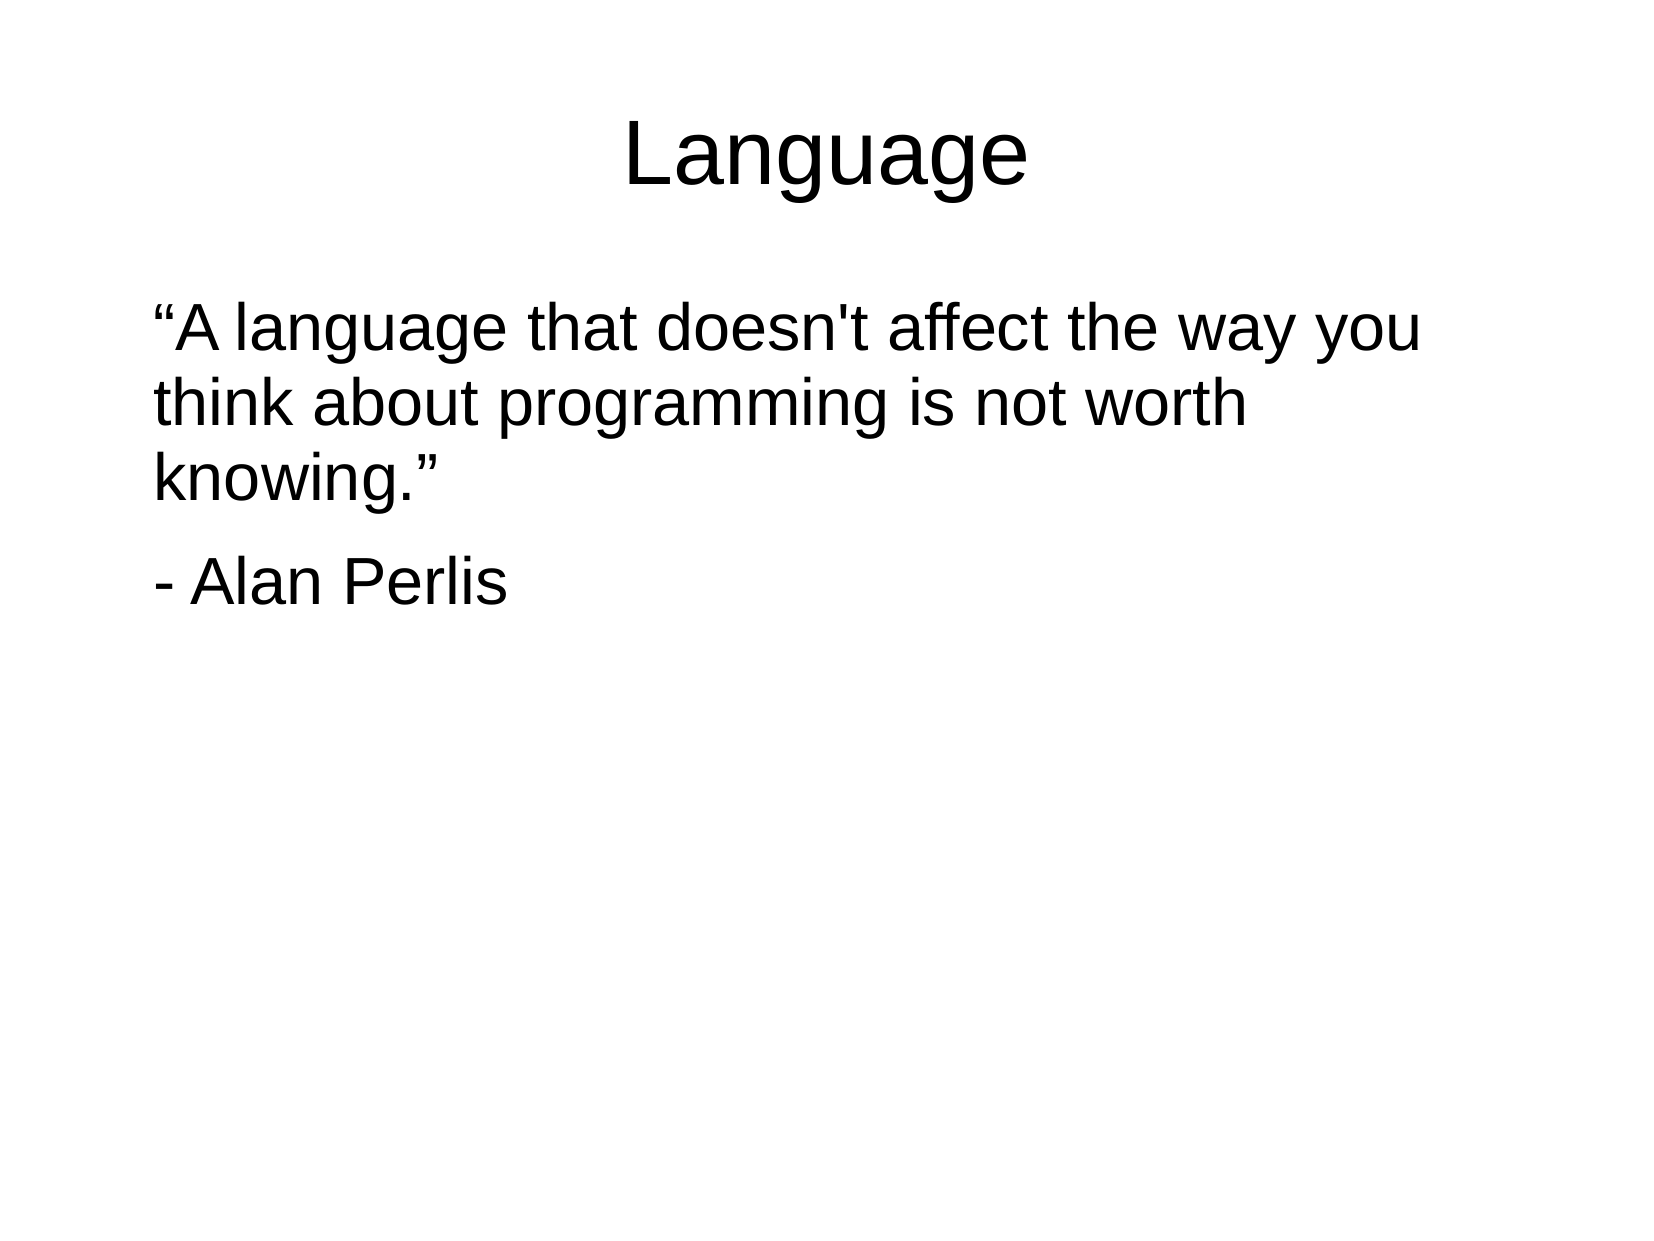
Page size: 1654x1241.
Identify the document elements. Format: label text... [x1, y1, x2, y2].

list “A language that doesn't affect the way you think about programming is not worth knowing.” - Alan Perlis [82, 290, 1538, 1010]
title Language [82, 49, 1571, 257]
